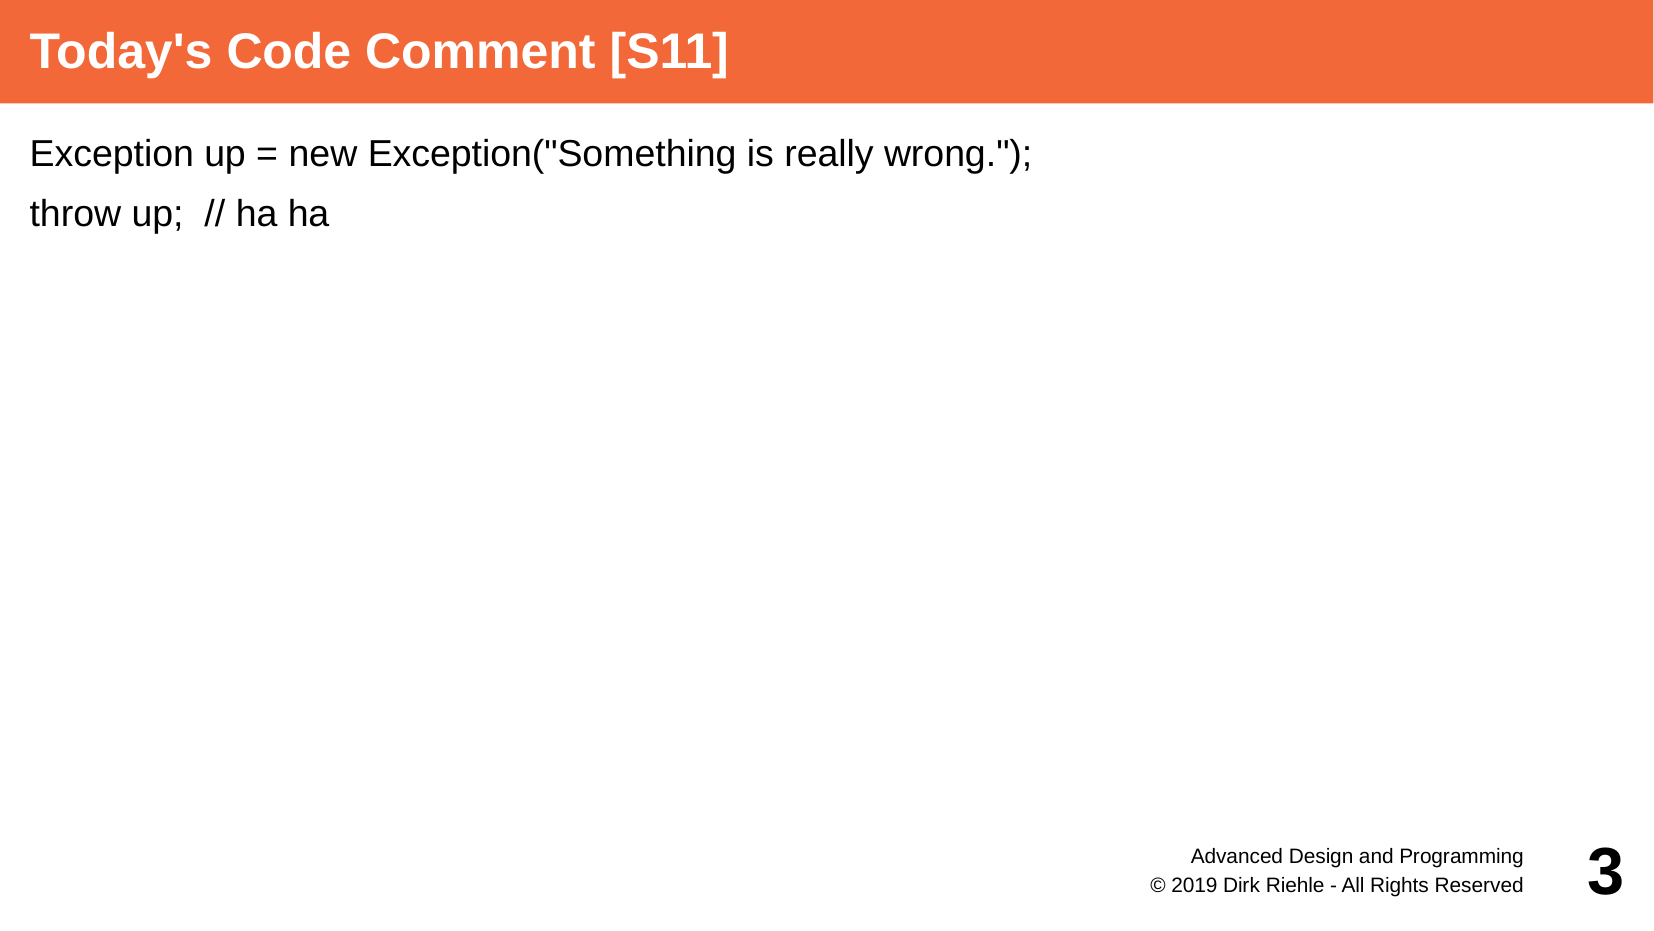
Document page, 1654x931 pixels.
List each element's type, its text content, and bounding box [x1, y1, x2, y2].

list Exception up = new Exception("Something is really wrong."); throw up; // ha ha [29, 132, 1625, 813]
title Today's Code Comment [S11] [0, 0, 1654, 104]
